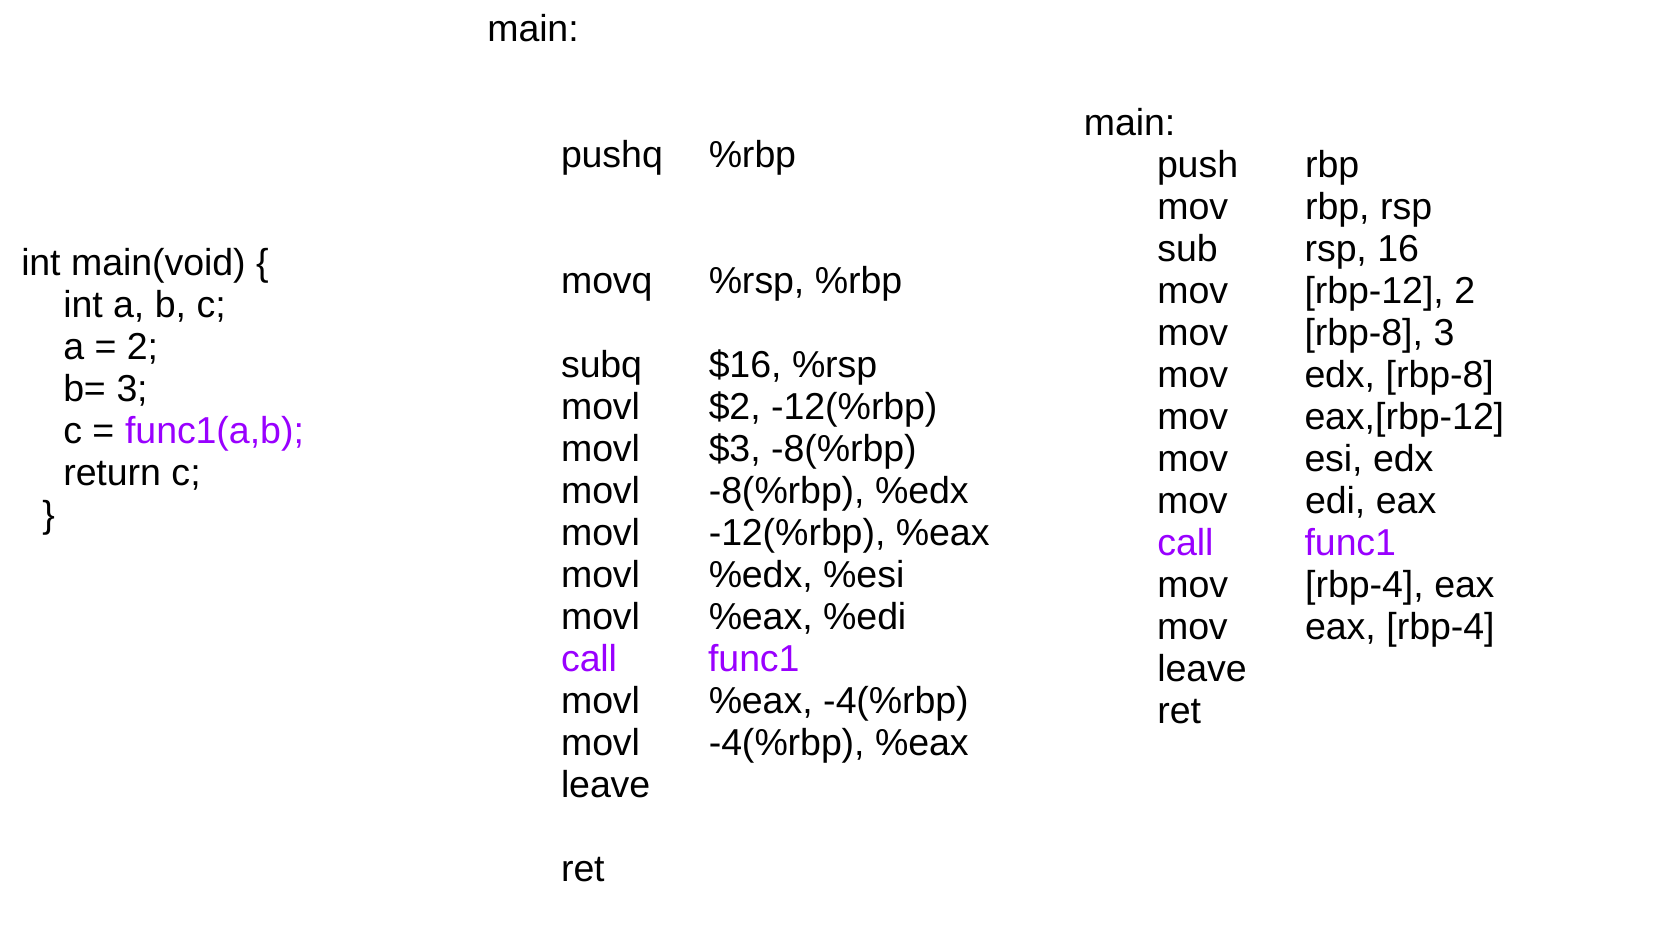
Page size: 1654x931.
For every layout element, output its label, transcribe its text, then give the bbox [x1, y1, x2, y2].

text_box main: pushq %rbp movq %rsp, %rbp subq $16, %rsp movl $2, -12(%rbp) movl $3, -8(%rbp) movl -8(%rbp), %edx movl -12(%rbp), %eax movl %edx, %esi movl %eax, %edi call func1 movl %eax, -4(%rbp) movl -4(%rbp), %eax leave ret [472, 0, 1005, 931]
text_box int main(void) { int a, b, c; a = 2; b= 3; c = func1(a,b); return c; } [6, 234, 319, 544]
text_box main: push rbp mov rbp, rsp sub rsp, 16 mov [rbp-12], 2 mov [rbp-8], 3 mov edx, [rbp-8] mov eax,[rbp-12] mov esi, edx mov edi, eax call func1 mov [rbp-4], eax mov eax, [rbp-4] leave ret [1068, 94, 1607, 931]
